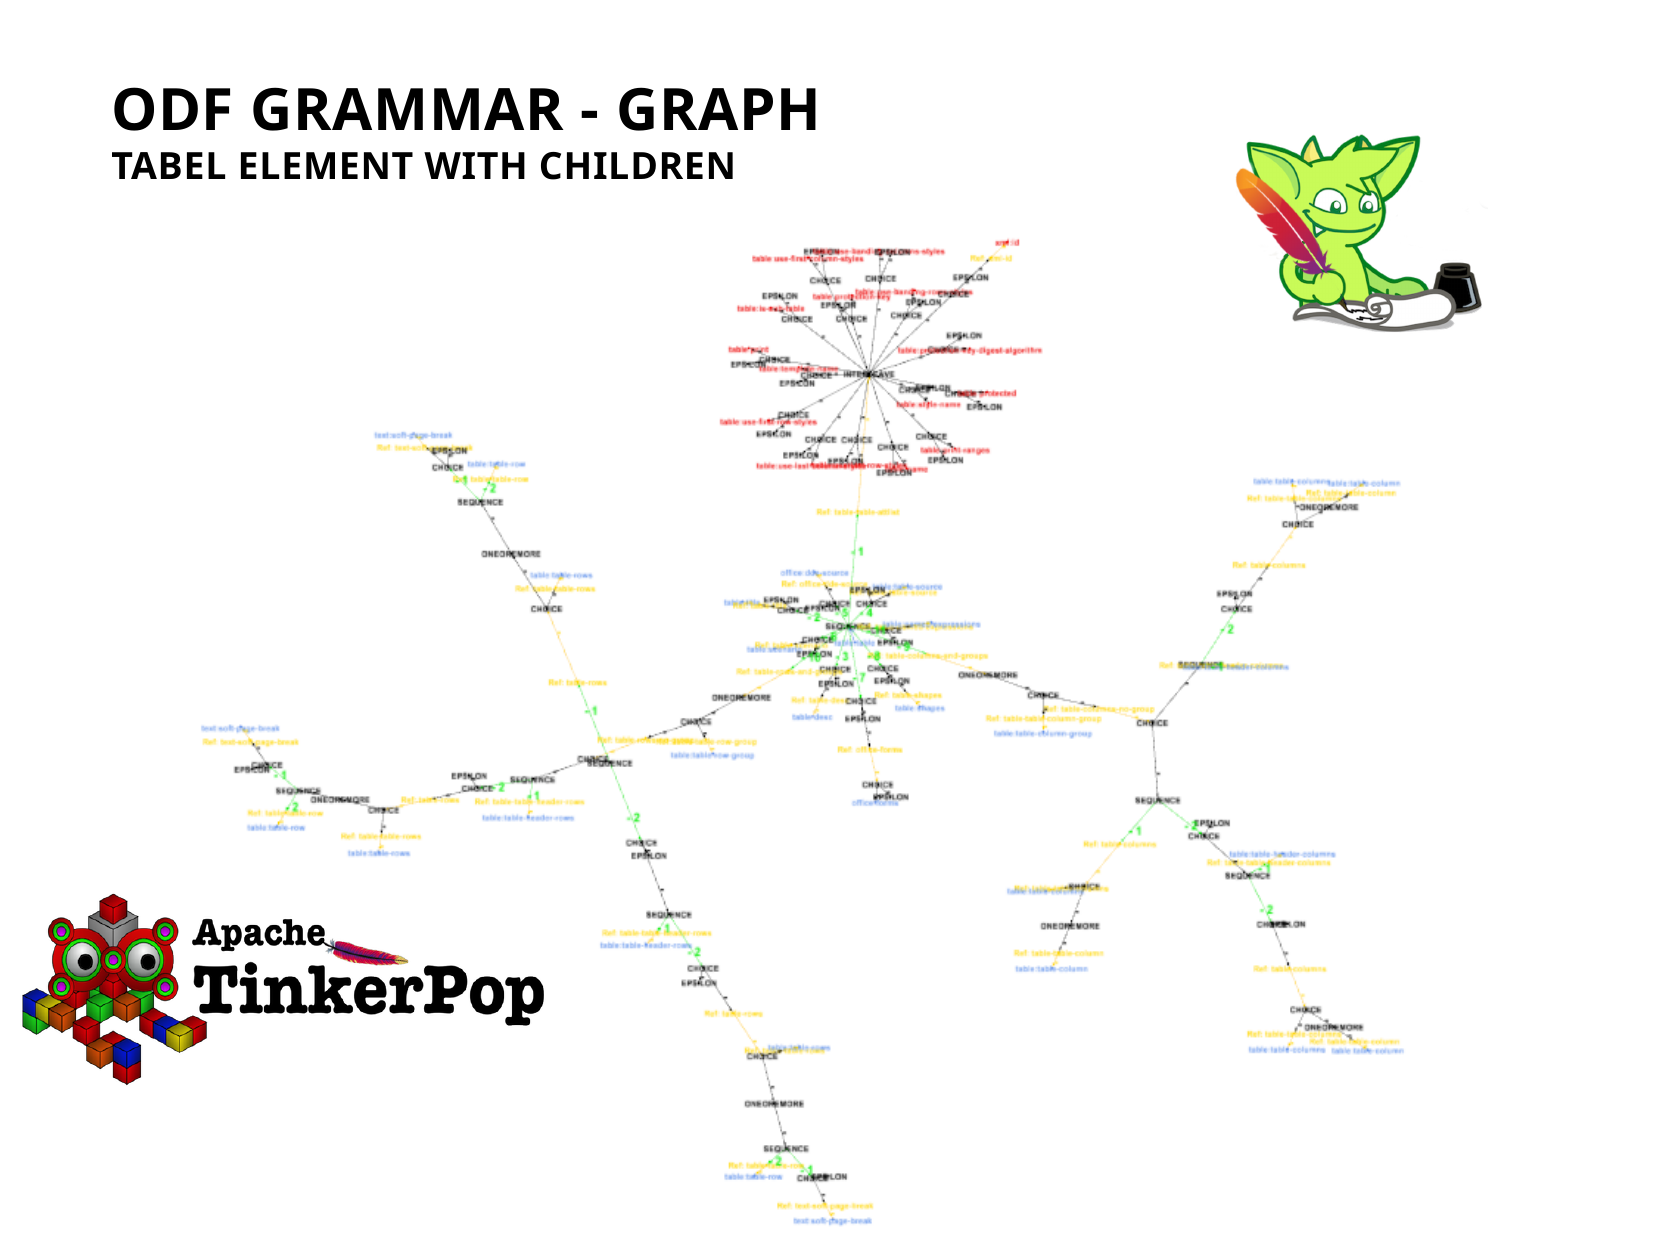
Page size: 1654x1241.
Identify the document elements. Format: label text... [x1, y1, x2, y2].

title ODF GrammaR - Graph tabel Element with children [111, 71, 1281, 249]
picture [19, 132, 1488, 1241]
